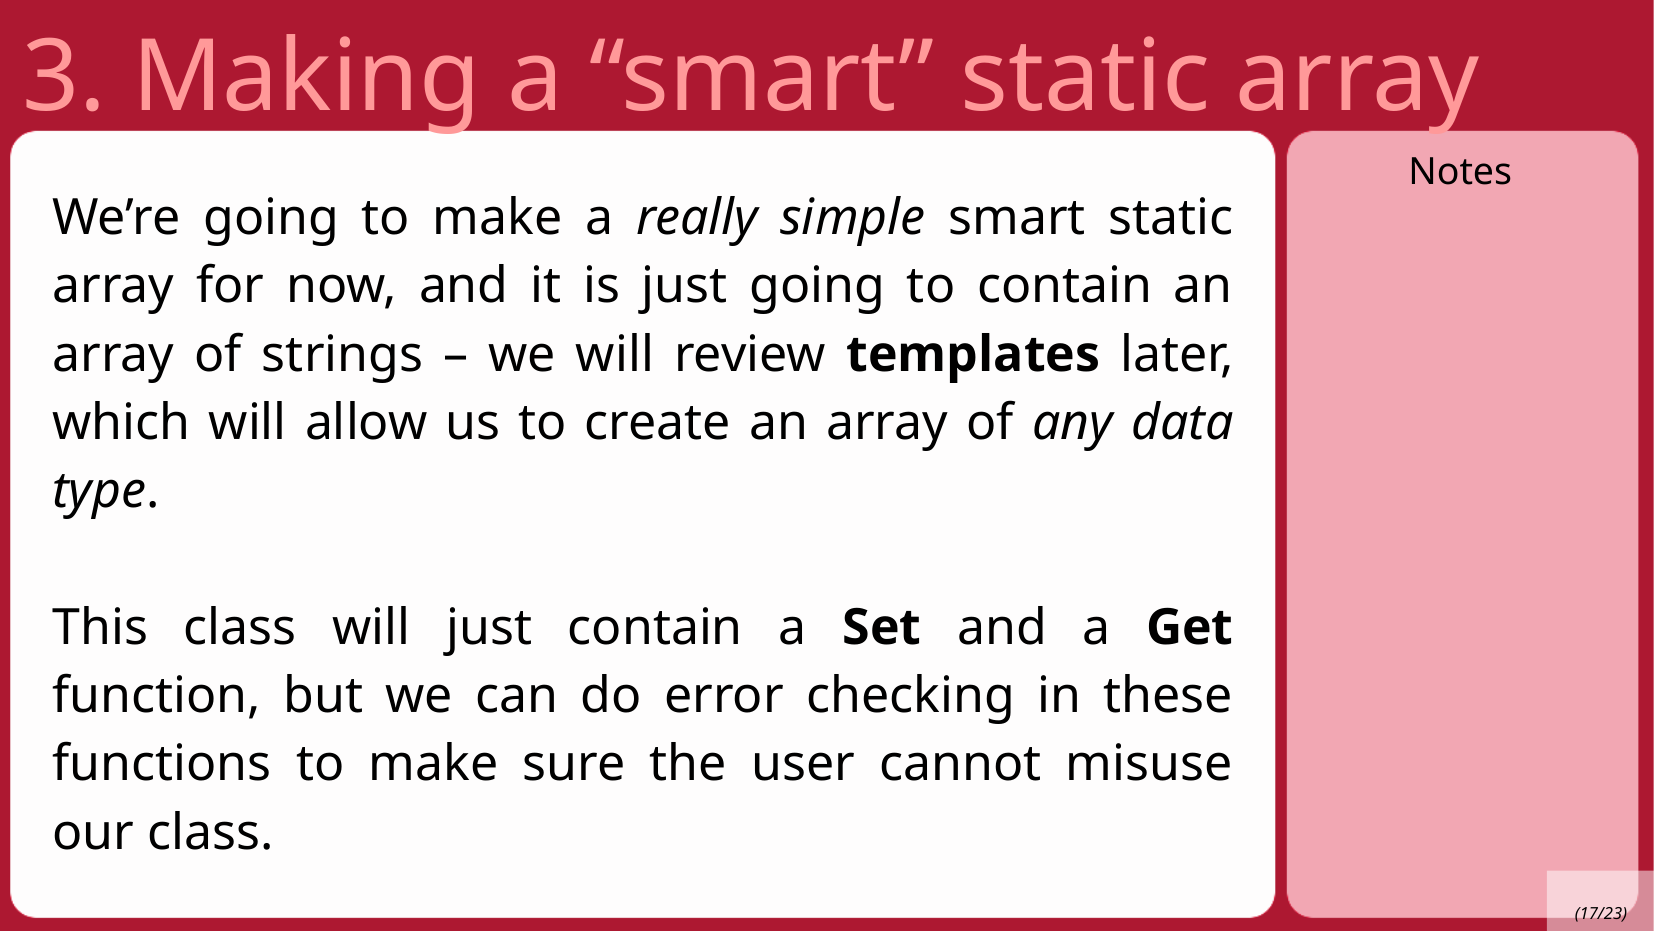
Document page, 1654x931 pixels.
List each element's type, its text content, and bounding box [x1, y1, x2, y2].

text_box Notes [1290, 141, 1631, 199]
title 3. Making a “smart” static array [22, 7, 1511, 136]
text_box (<number>/23) [1546, 877, 1654, 931]
text_box We’re going to make a really simple smart static array for now, and it is just going to contain an array of strings – we will review templates later, which will allow us to create an array of any data type. This class will just contain a Set and a Get function, but we can do error checking in these functions to make sure the user cannot misuse our class. [52, 181, 1234, 630]
picture [0, 0, 1654, 931]
